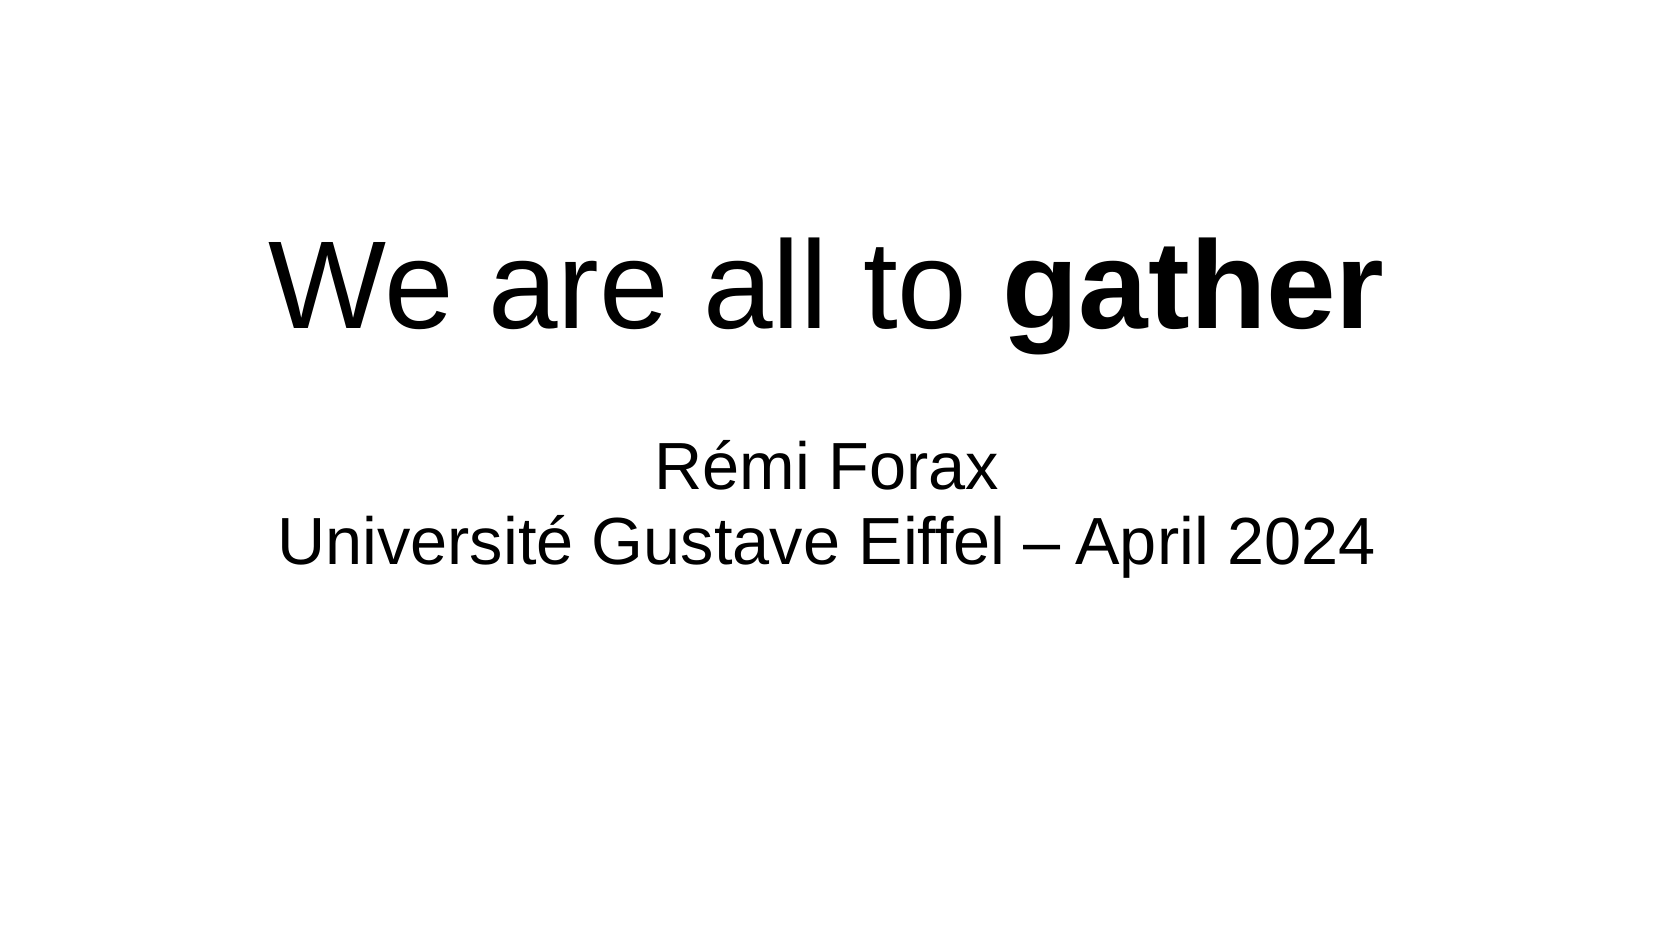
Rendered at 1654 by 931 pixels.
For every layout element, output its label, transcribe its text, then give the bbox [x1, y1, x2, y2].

subtitle We are all to gather Rémi Forax Université Gustave Eiffel – April 2024 [82, 37, 1571, 757]
